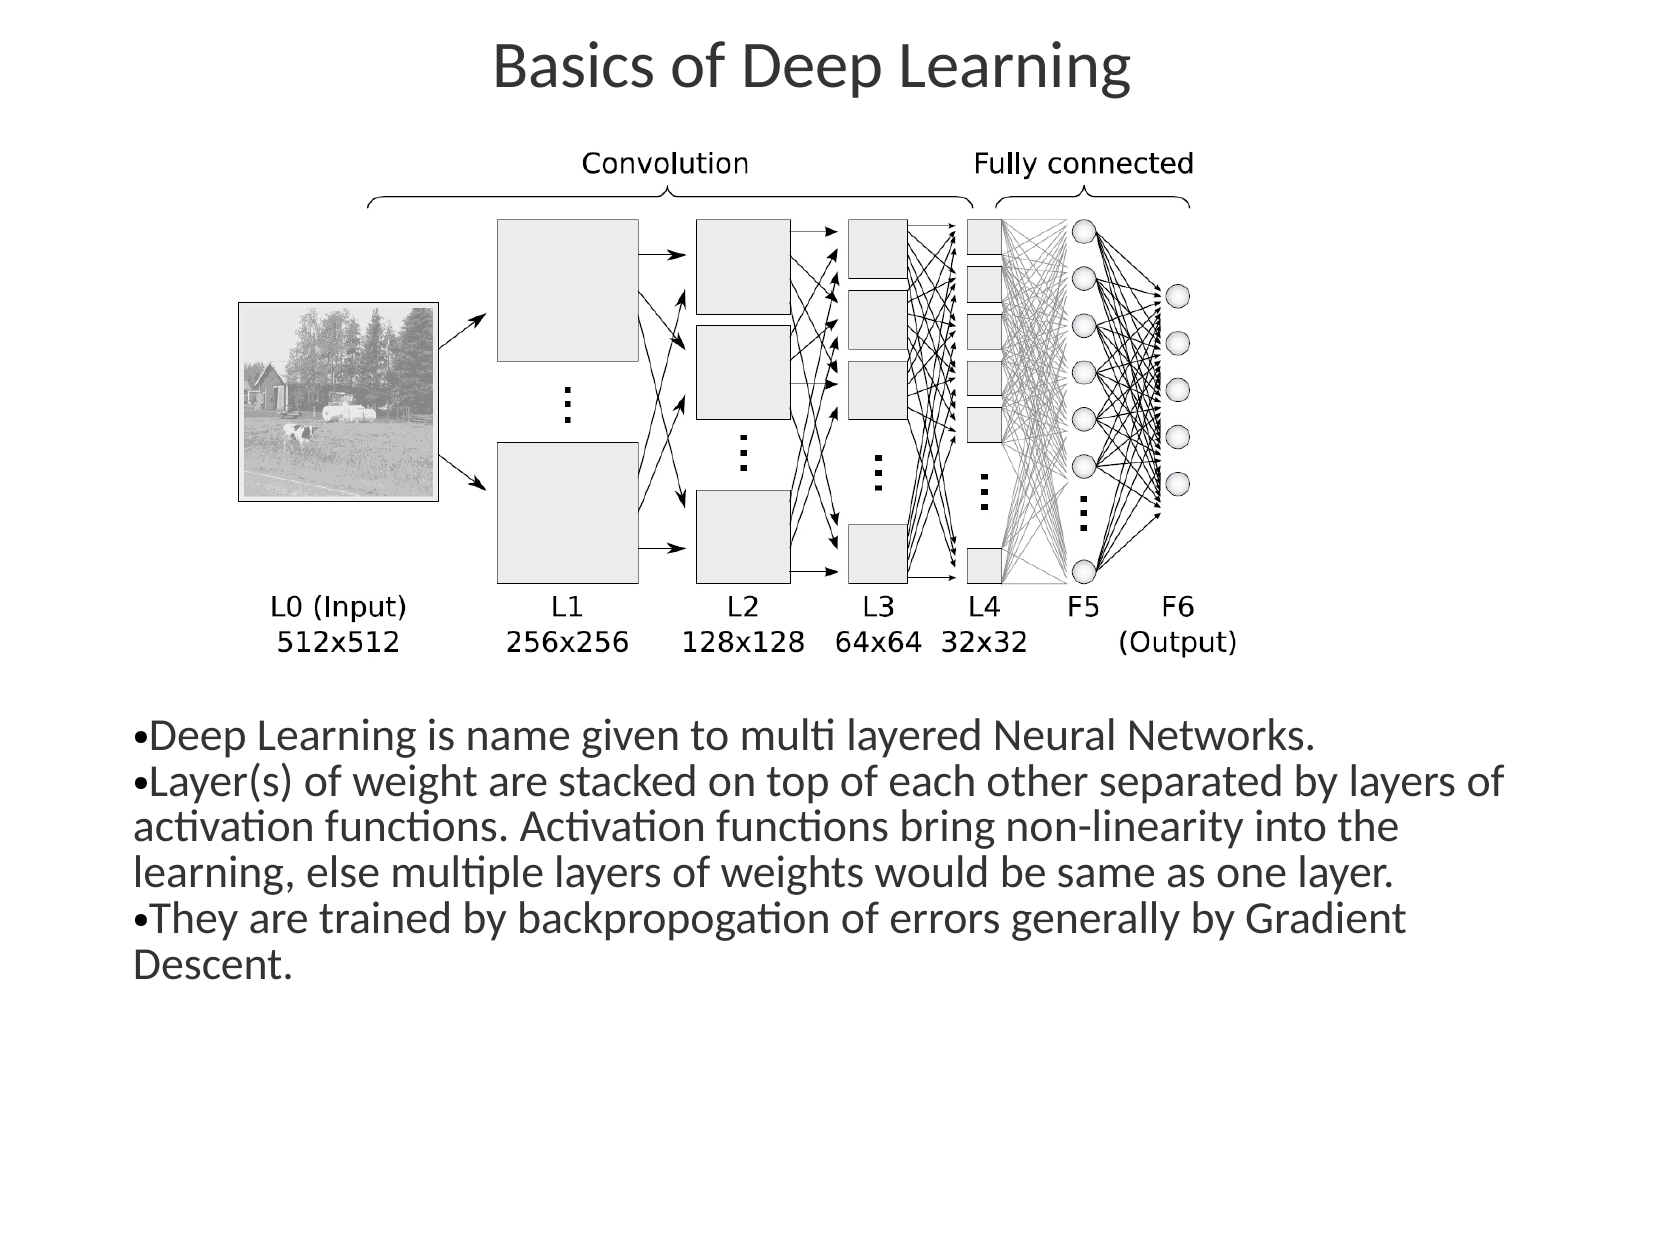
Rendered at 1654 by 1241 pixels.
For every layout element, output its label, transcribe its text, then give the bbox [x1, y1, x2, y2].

picture [231, 141, 1245, 661]
text_box Basics of Deep Learning [88, 29, 1536, 126]
text_box Deep Learning is name given to multi layered Neural Networks. Layer(s) of weight are stacked on top of each other separated by layers of activation functions. Activation functions bring non-linearity into the learning, else multiple layers of weights would be same as one layer. They are trained by backpropogation of errors generally by Gradient Descent. [118, 708, 1565, 1058]
